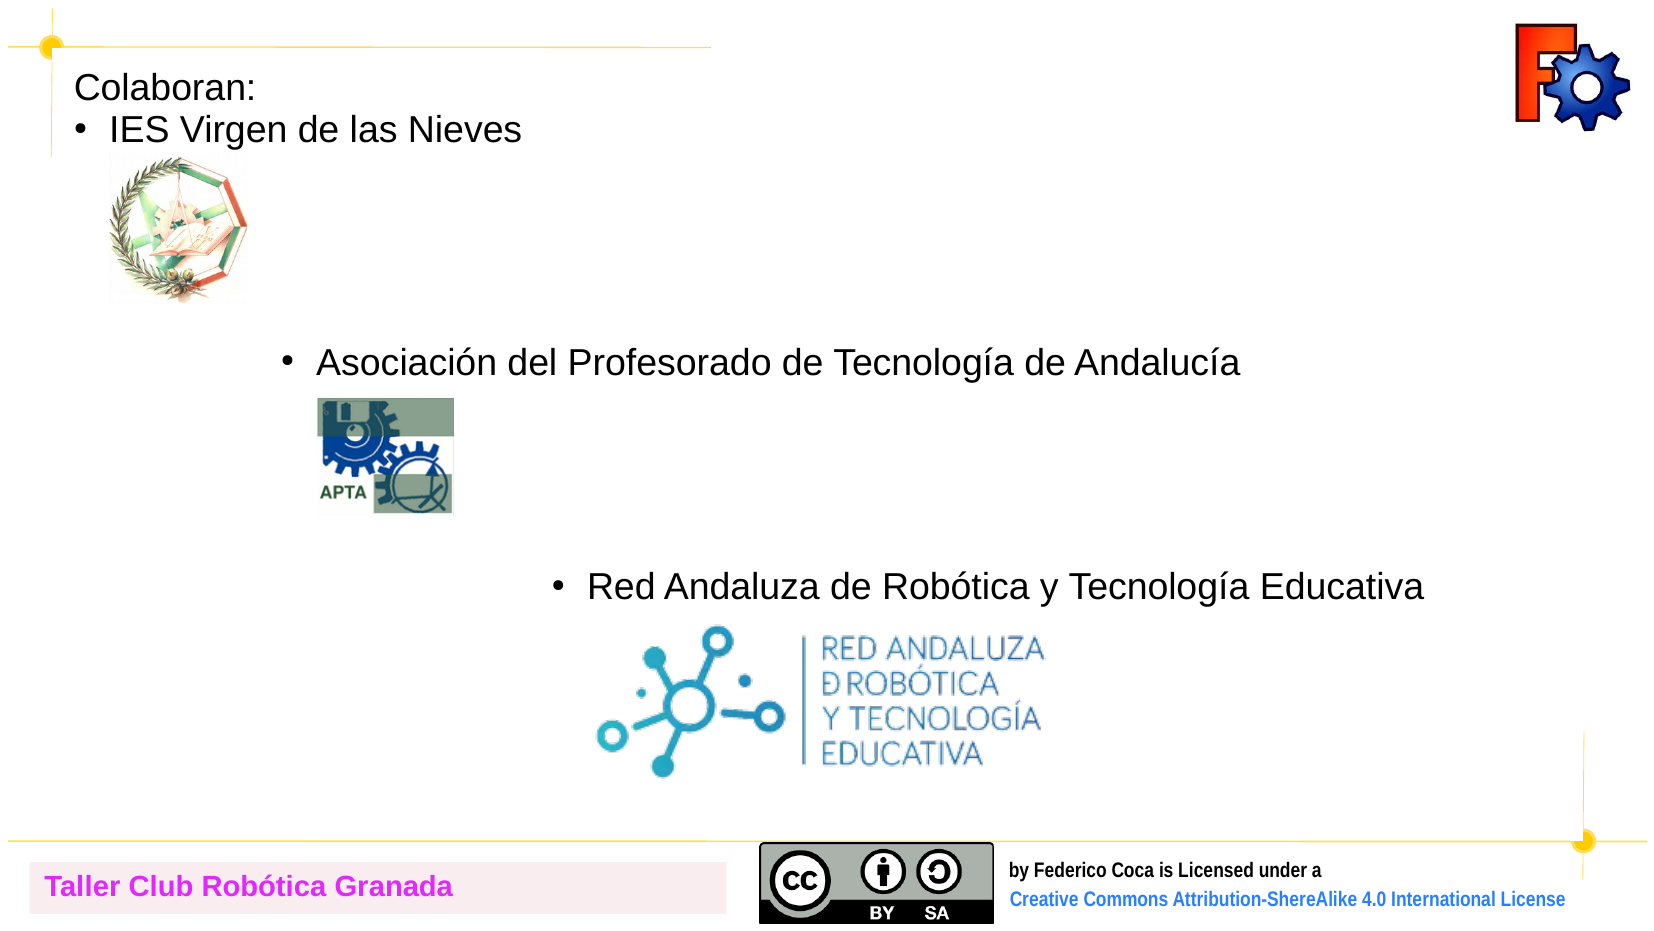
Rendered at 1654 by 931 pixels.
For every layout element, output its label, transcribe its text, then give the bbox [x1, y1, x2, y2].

text_box Taller Club Robótica Granada [29, 862, 727, 915]
text_box Asociación del Profesorado de Tecnología de Andalucía [265, 333, 1261, 391]
picture [1509, 13, 1638, 142]
text_box Colaboran: IES Virgen de las Nieves [59, 59, 1489, 158]
picture [109, 152, 248, 304]
picture [585, 614, 1055, 790]
text_box Red Andaluza de Robótica y Tecnología Educativa [536, 557, 1491, 620]
picture [317, 398, 454, 516]
